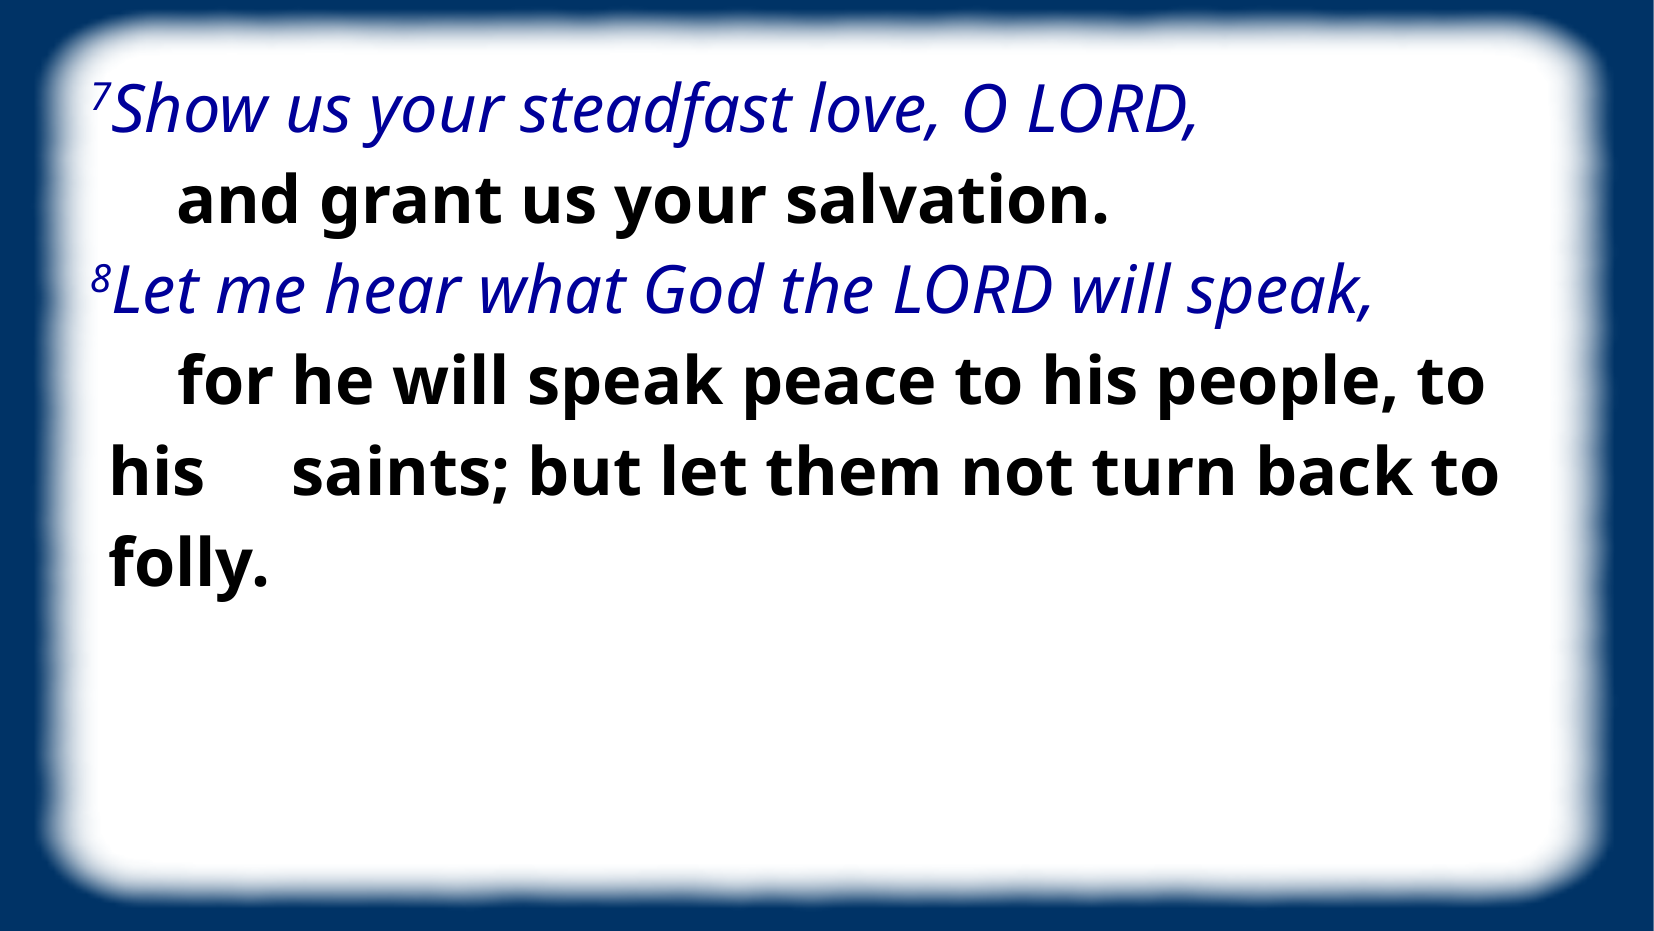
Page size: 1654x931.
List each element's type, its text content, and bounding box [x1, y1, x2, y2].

picture [0, 0, 1654, 931]
text_box 7Show us your steadfast love, O LORD, and grant us your salvation. 8Let me hear what God the LORD will speak, for he will speak peace to his people, to his saints; but let them not turn back to folly. [75, 53, 1561, 526]
